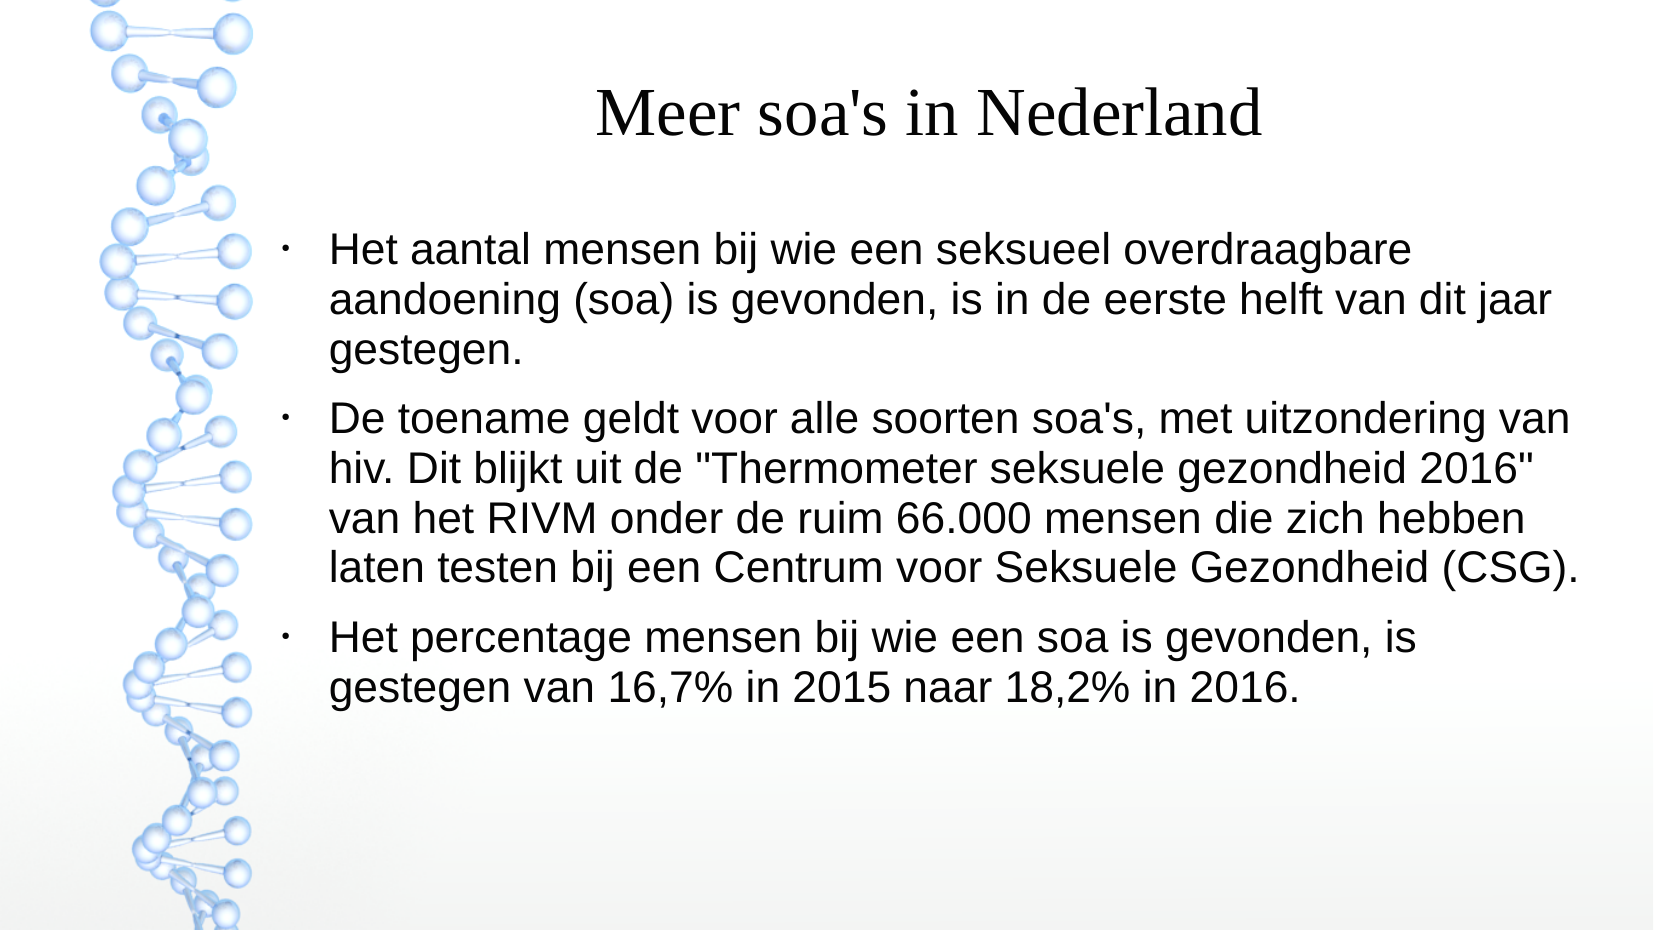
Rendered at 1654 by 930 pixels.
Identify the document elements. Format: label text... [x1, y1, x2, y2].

picture [0, 0, 1654, 930]
title Meer soa's in Nederland [265, 35, 1594, 189]
list Het aantal mensen bij wie een seksueel overdraagbare aandoening (soa) is gevonden, is in de eerste helft van dit jaar gestegen. De toename geldt voor alle soorten soa's, met uitzondering van hiv. Dit blijkt uit de "Thermometer seksuele gezondheid 2016" van het RIVM onder de ruim 66.000 mensen die zich hebben laten testen bij een Centrum voor Seksuele Gezondheid (CSG). Het percentage mensen bij wie een soa is gevonden, is gestegen van 16,7% in 2015 naar 18,2% in 2016. [265, 224, 1594, 764]
